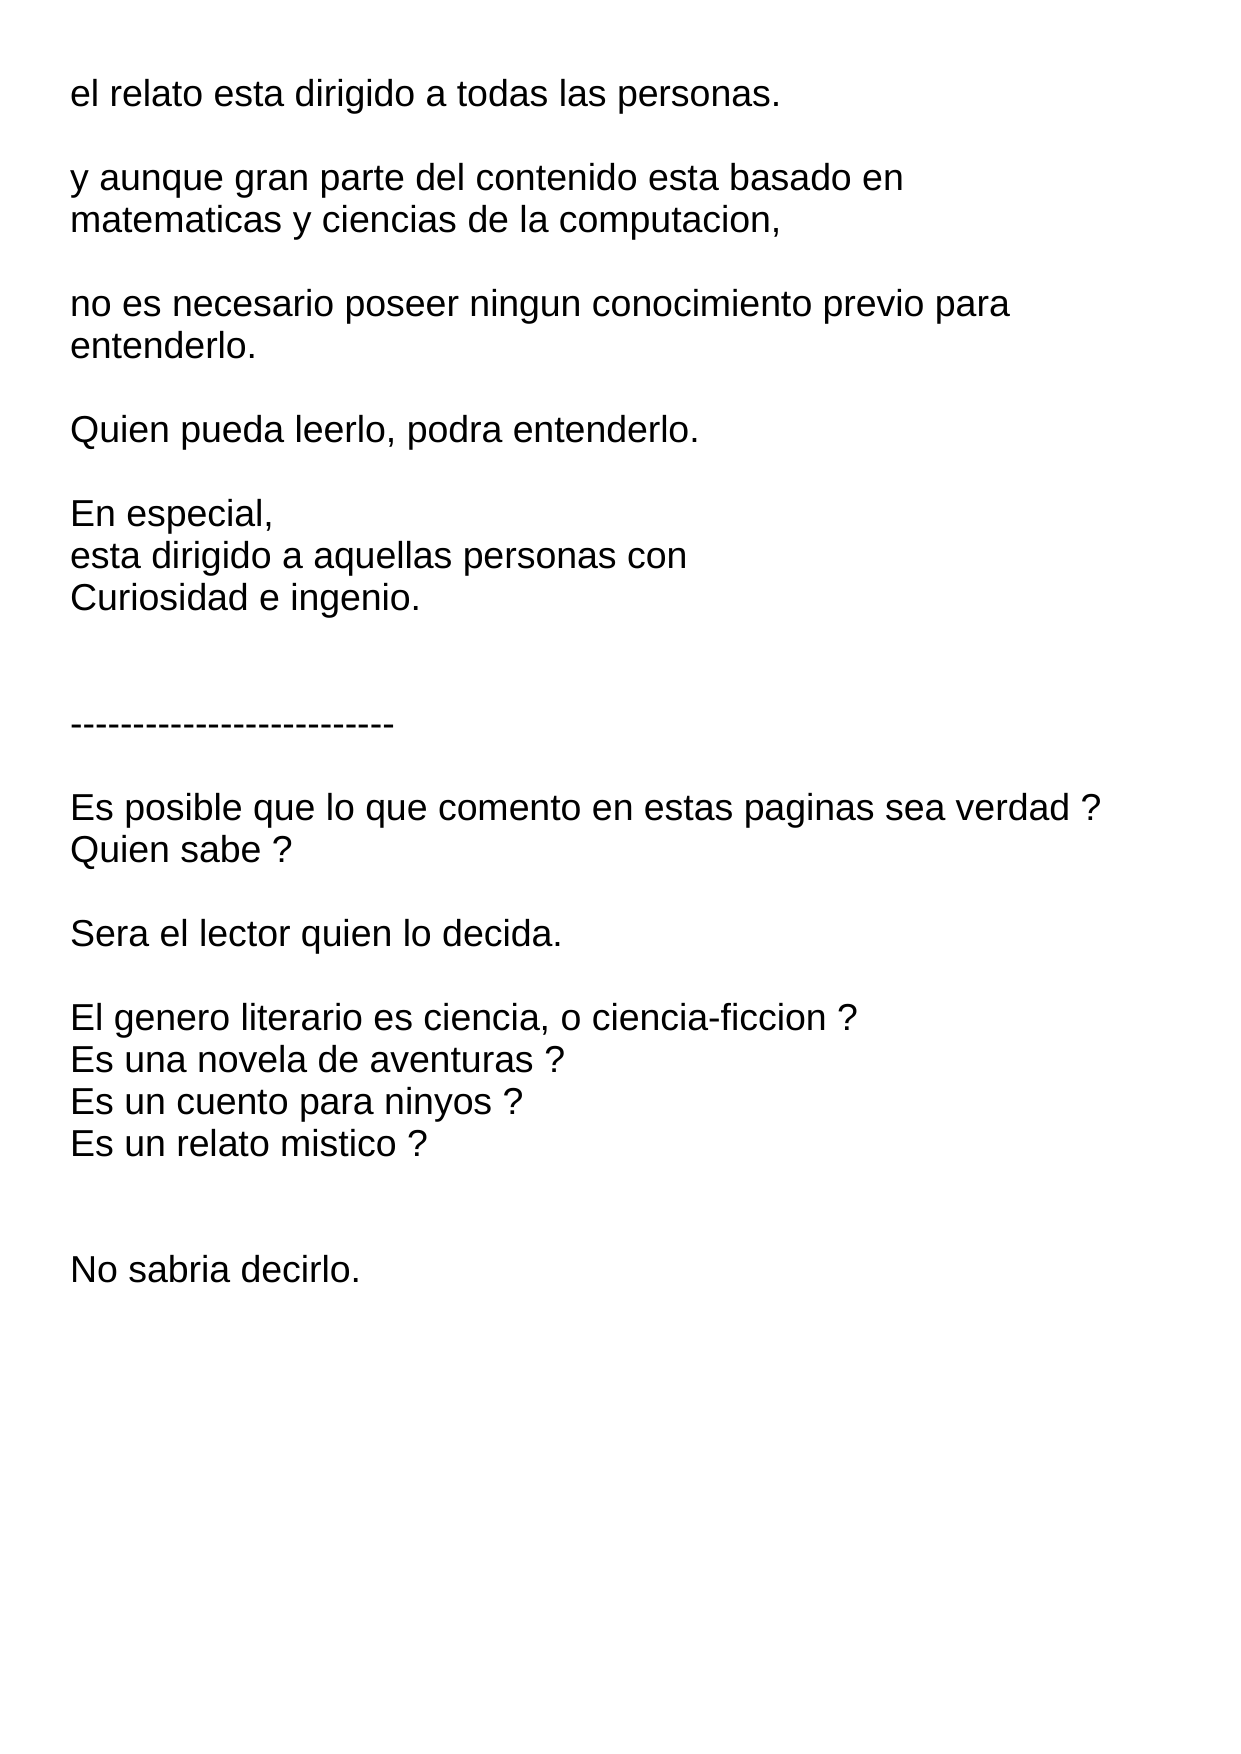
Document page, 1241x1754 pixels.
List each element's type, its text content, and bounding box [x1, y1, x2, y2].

text_box el relato esta dirigido a todas las personas. y aunque gran parte del contenido esta basado en matematicas y ciencias de la computacion, no es necesario poseer ningun conocimiento previo para entenderlo. Quien pueda leerlo, podra entenderlo. En especial, esta dirigido a aquellas personas con Curiosidad e ingenio. -------------------------- Es posible que lo que comento en estas paginas sea verdad ? Quien sabe ? Sera el lector quien lo decida. El genero literario es ciencia, o ciencia-ficcion ? Es una novela de aventuras ? Es un cuento para ninyos ? Es un relato mistico ? No sabria decirlo. [55, 65, 1182, 1299]
